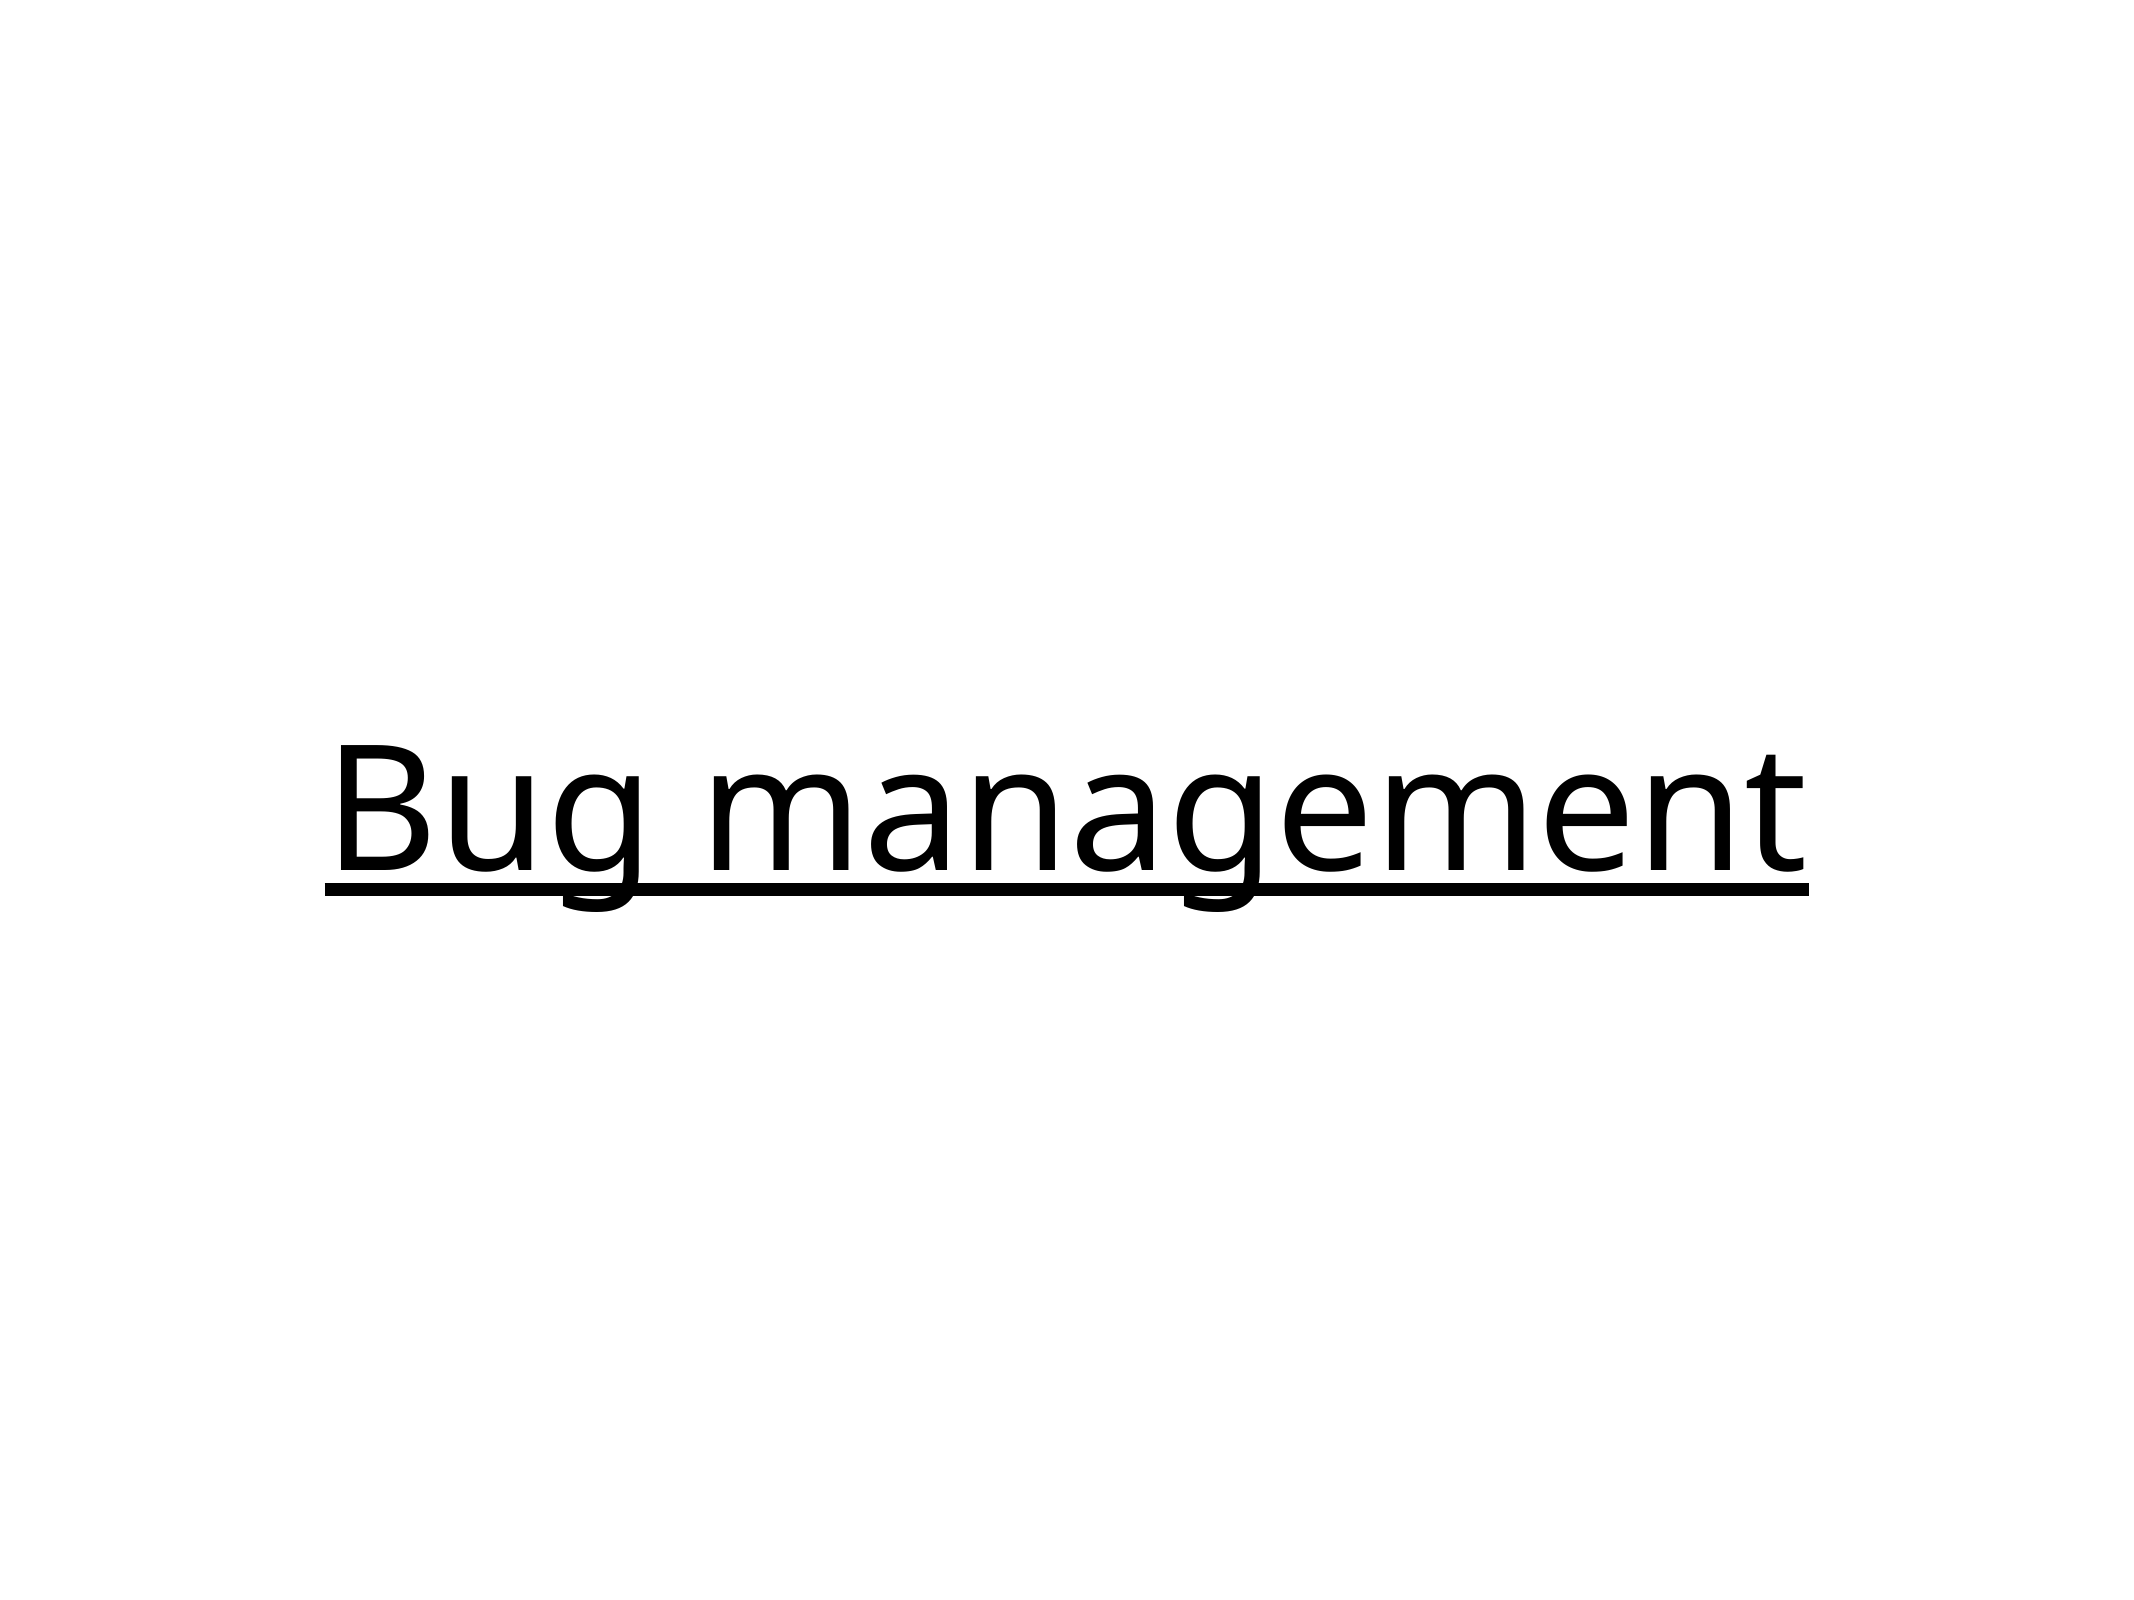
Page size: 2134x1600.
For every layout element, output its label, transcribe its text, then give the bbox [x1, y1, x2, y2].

title Bug management [208, 487, 1925, 1113]
